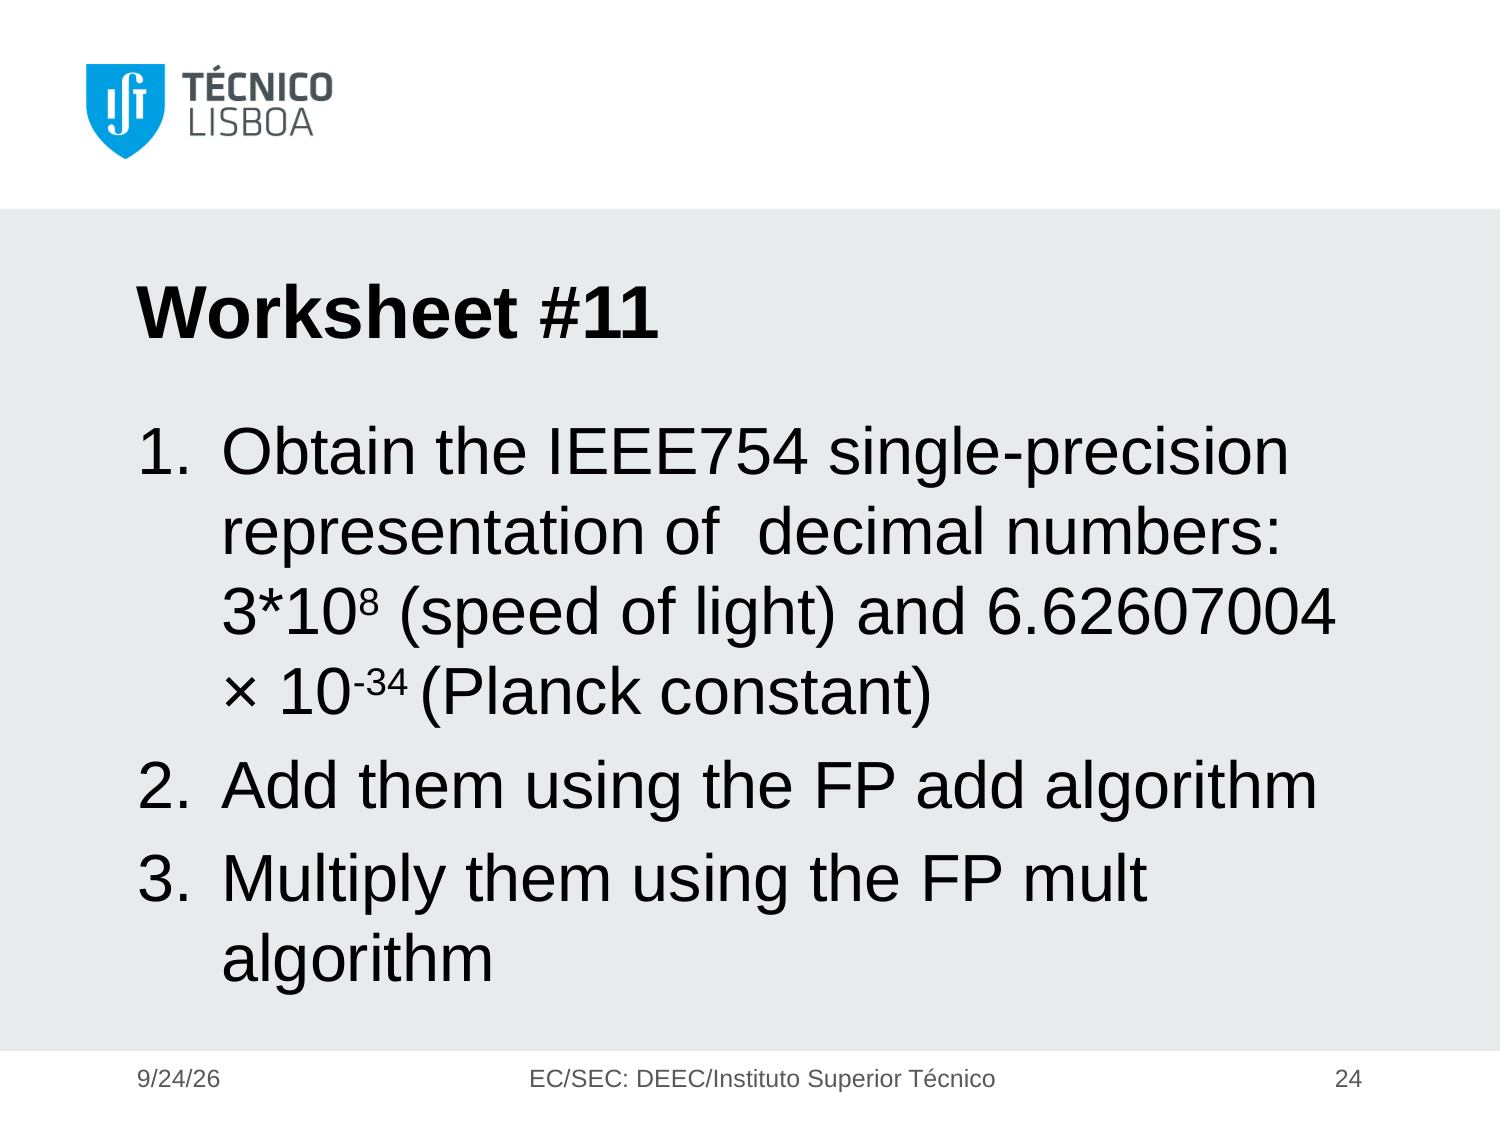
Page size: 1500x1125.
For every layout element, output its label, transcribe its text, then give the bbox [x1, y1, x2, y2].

slide_number <number> [1077, 1052, 1378, 1103]
list Obtain the IEEE754 single-precision representation of decimal numbers: 3*108 (speed of light) and 6.62607004 × 10-34 (Planck constant) Add them using the FP add algorithm Multiply them using the FP mult algorithm [121, 400, 1378, 1005]
slide_number 11/15/18 [121, 1052, 425, 1103]
title Worksheet #11 [121, 237, 1378, 381]
footer EC/SEC: DEEC/Instituto Superior Técnico [512, 1052, 1021, 1103]
picture [0, 0, 1500, 1125]
